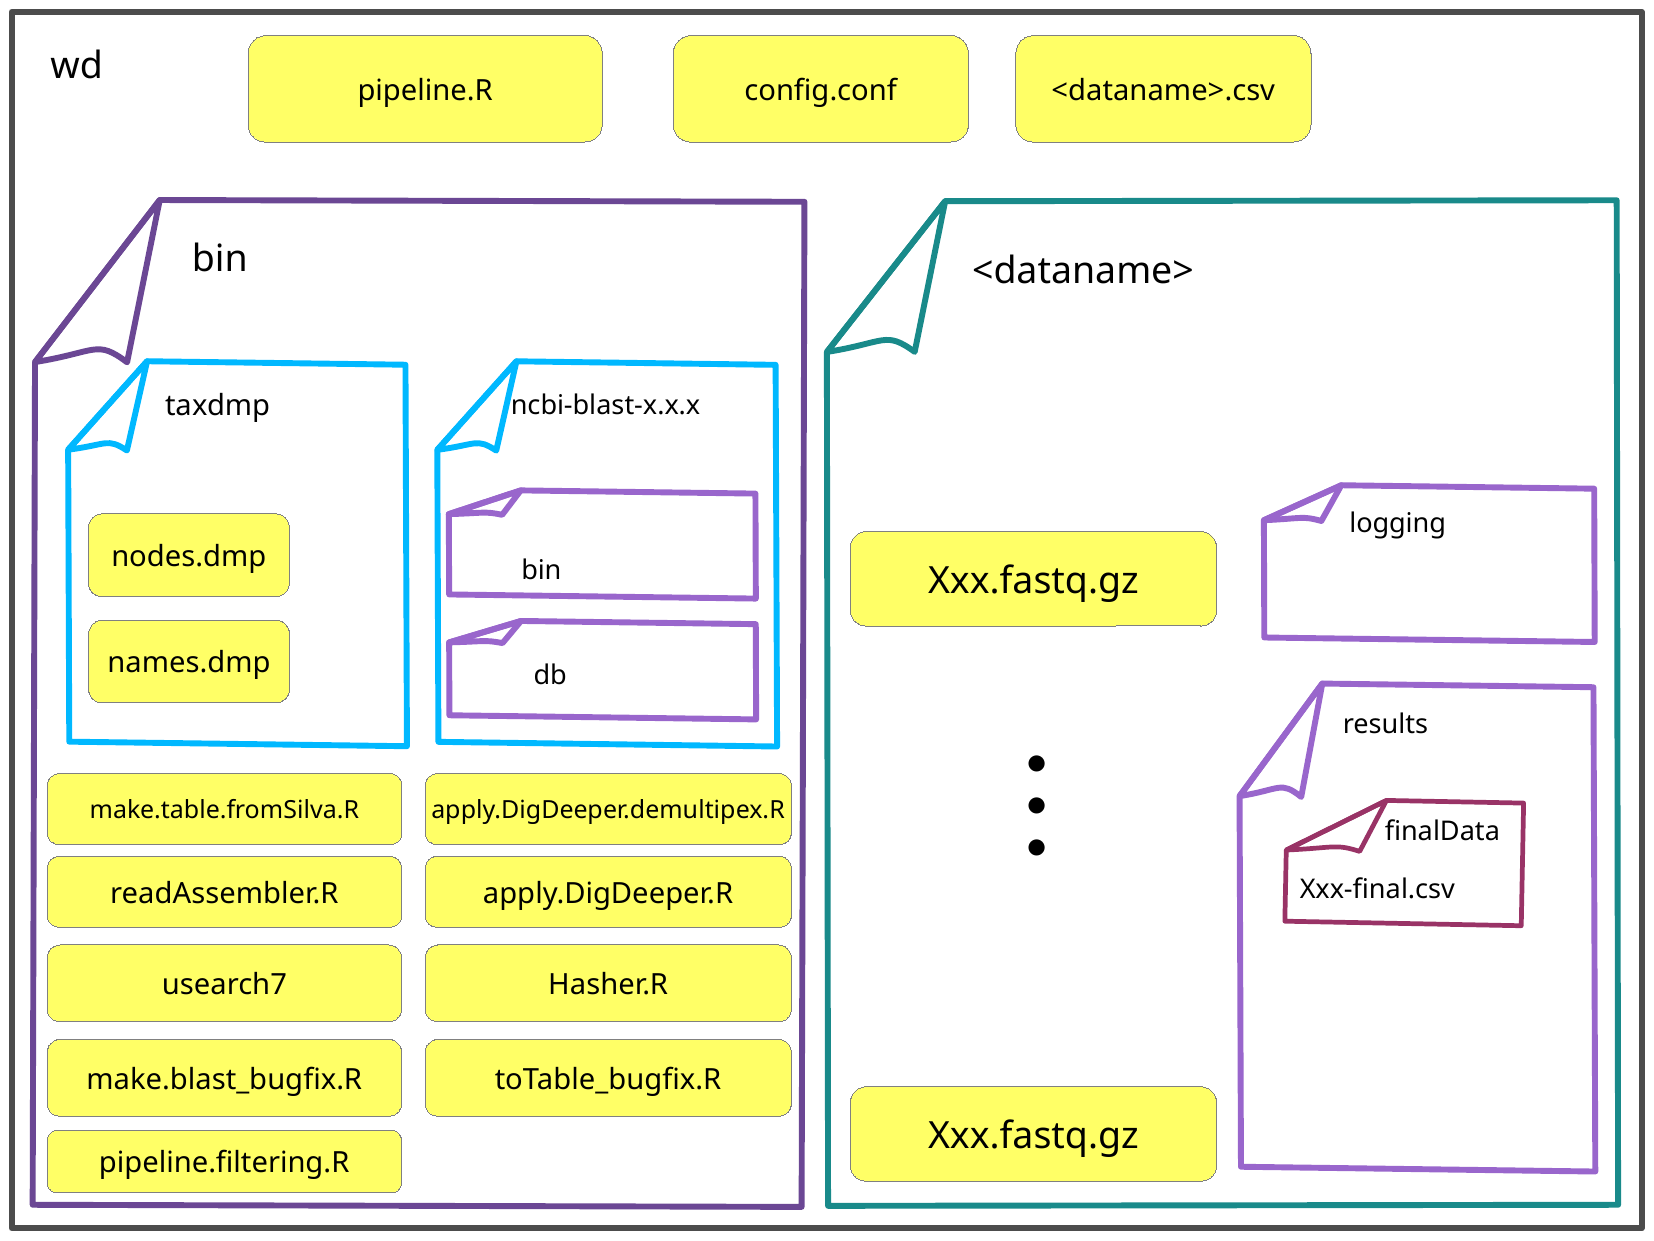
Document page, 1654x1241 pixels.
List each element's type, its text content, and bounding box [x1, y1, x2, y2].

text_box db [519, 648, 586, 708]
text_box <dataname>.csv [1015, 35, 1312, 143]
text_box apply.DigDeeper.demultipex.R [425, 773, 792, 845]
text_box finalData [1370, 803, 1531, 863]
text_box config.conf [673, 35, 969, 143]
text_box <dataname> [957, 236, 1217, 312]
text_box Xxx.fastq.gz [850, 1086, 1217, 1182]
text_box make.table.fromSilva.R [47, 773, 402, 845]
text_box ● ● ● [1010, 733, 1063, 875]
text_box pipeline.filtering.R [47, 1130, 402, 1193]
text_box nodes.dmp [88, 513, 290, 597]
text_box names.dmp [88, 620, 290, 703]
text_box pipeline.R [248, 35, 603, 143]
text_box Xxx-final.csv [1284, 862, 1516, 921]
text_box ncbi-blast-x.x.x [496, 377, 779, 437]
text_box taxdmp [150, 376, 294, 439]
text_box bin [177, 224, 266, 300]
text_box make.blast_bugfix.R [47, 1039, 402, 1117]
text_box Xxx.fastq.gz [850, 531, 1217, 627]
text_box readAssembler.R [47, 856, 402, 928]
text_box logging [1334, 496, 1472, 555]
text_box toTable_bugfix.R [425, 1039, 792, 1117]
text_box bin [506, 543, 579, 673]
text_box apply.DigDeeper.R [425, 856, 792, 928]
text_box wd [35, 31, 119, 107]
text_box Hasher.R [425, 944, 792, 1022]
text_box usearch7 [47, 944, 402, 1022]
text_box results [1328, 697, 1454, 756]
